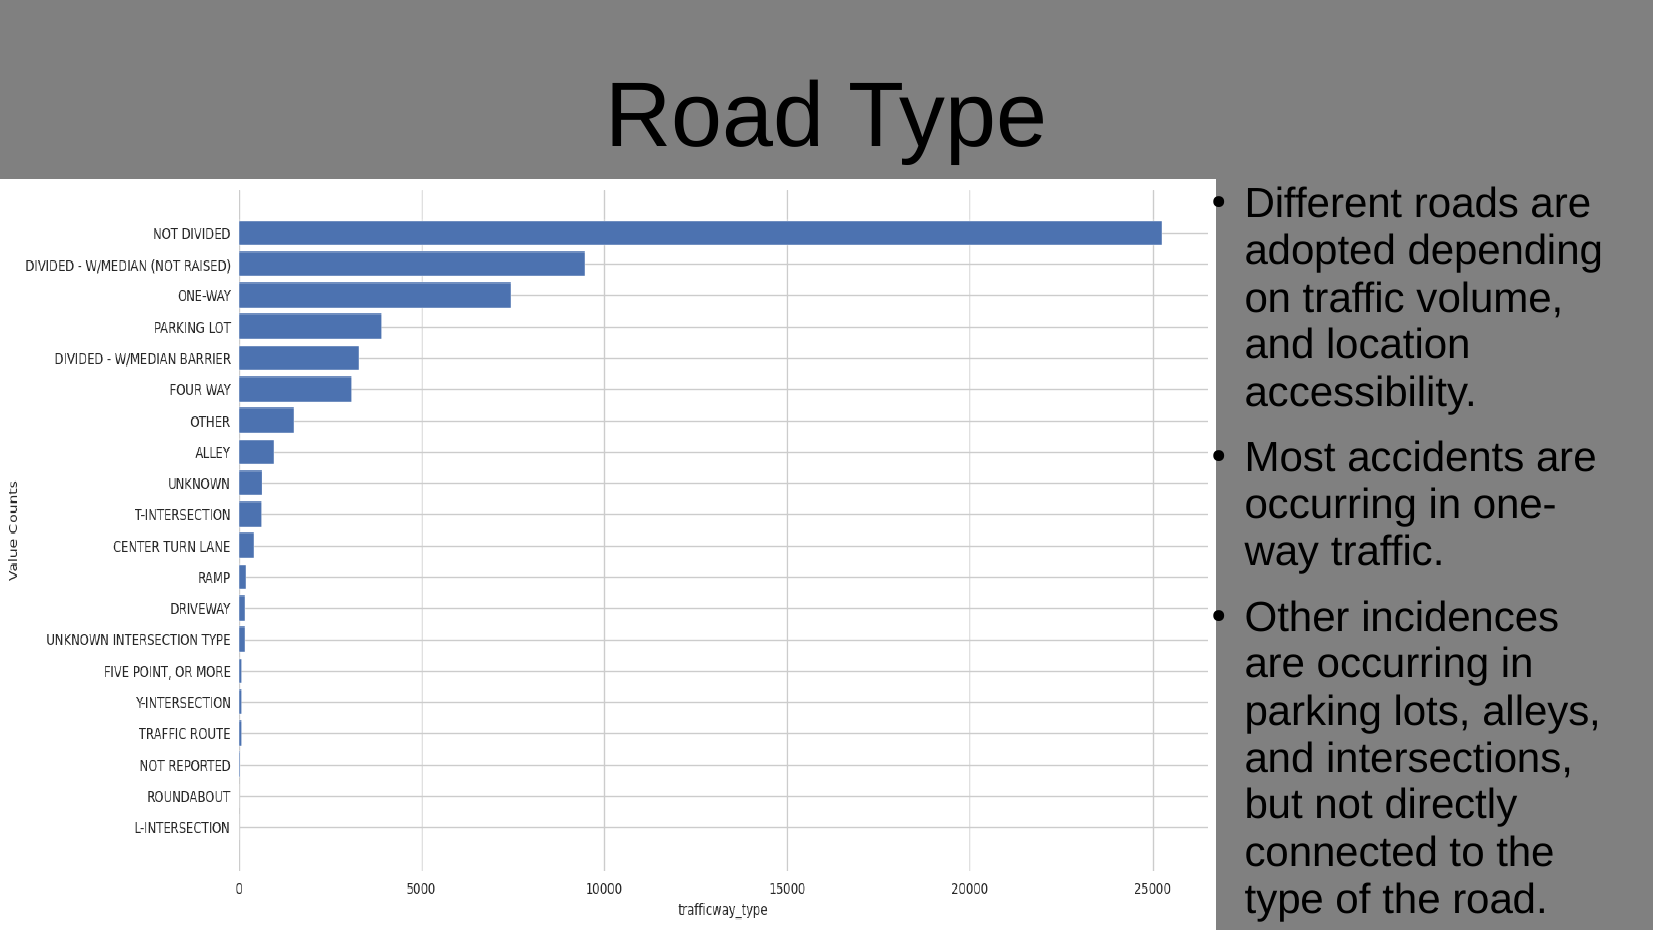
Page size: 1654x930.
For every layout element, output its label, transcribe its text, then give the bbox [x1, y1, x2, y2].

list Different roads are adopted depending on traffic volume, and location accessibility. Most accidents are occurring in one-way traffic. Other incidences are occurring in parking lots, alleys, and intersections, but not directly connected to the type of the road. [1200, 180, 1621, 930]
title Road Type [82, 37, 1571, 180]
picture [0, 179, 1216, 930]
